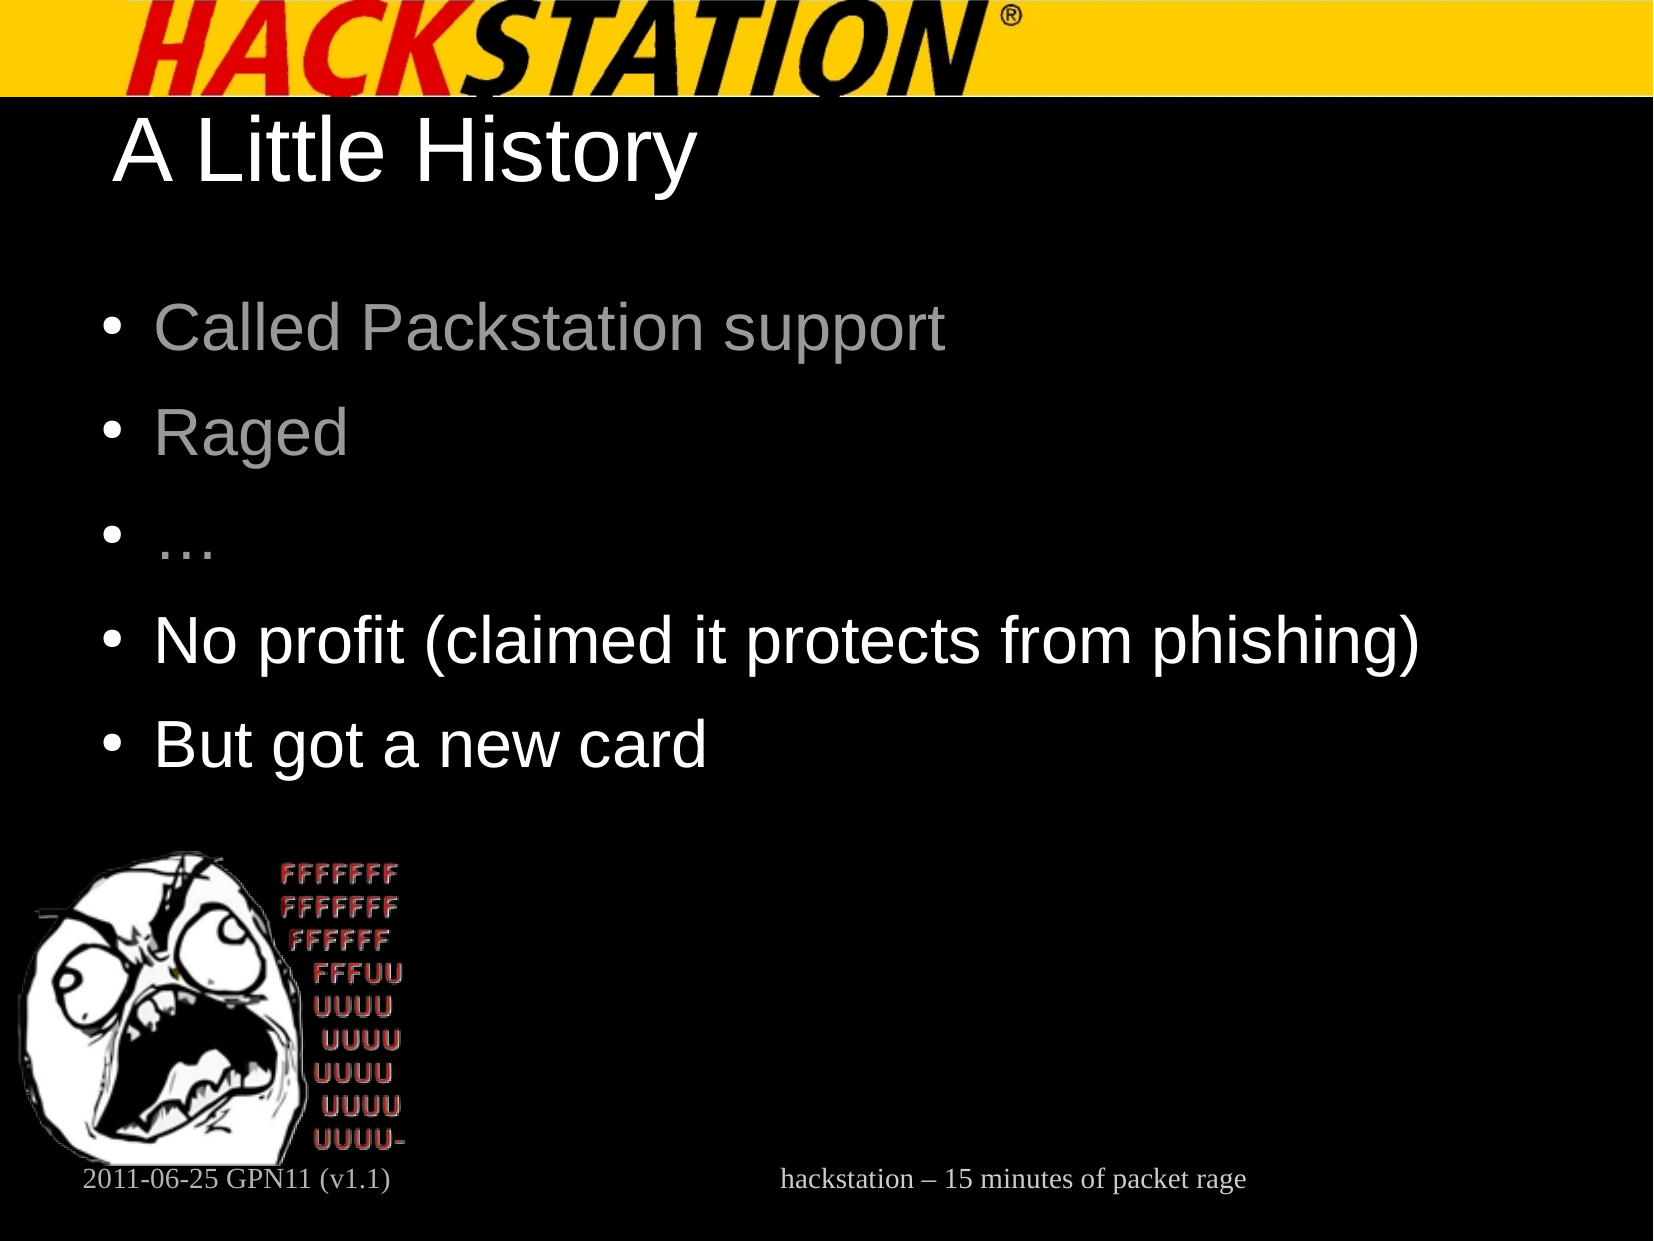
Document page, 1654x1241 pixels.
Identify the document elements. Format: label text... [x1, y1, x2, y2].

title A Little History [112, 75, 1571, 226]
picture [0, 808, 441, 1205]
list Called Packstation support Raged … No profit (claimed it protects from phishing) But got a new card [82, 290, 1571, 1109]
picture [0, 0, 1653, 97]
